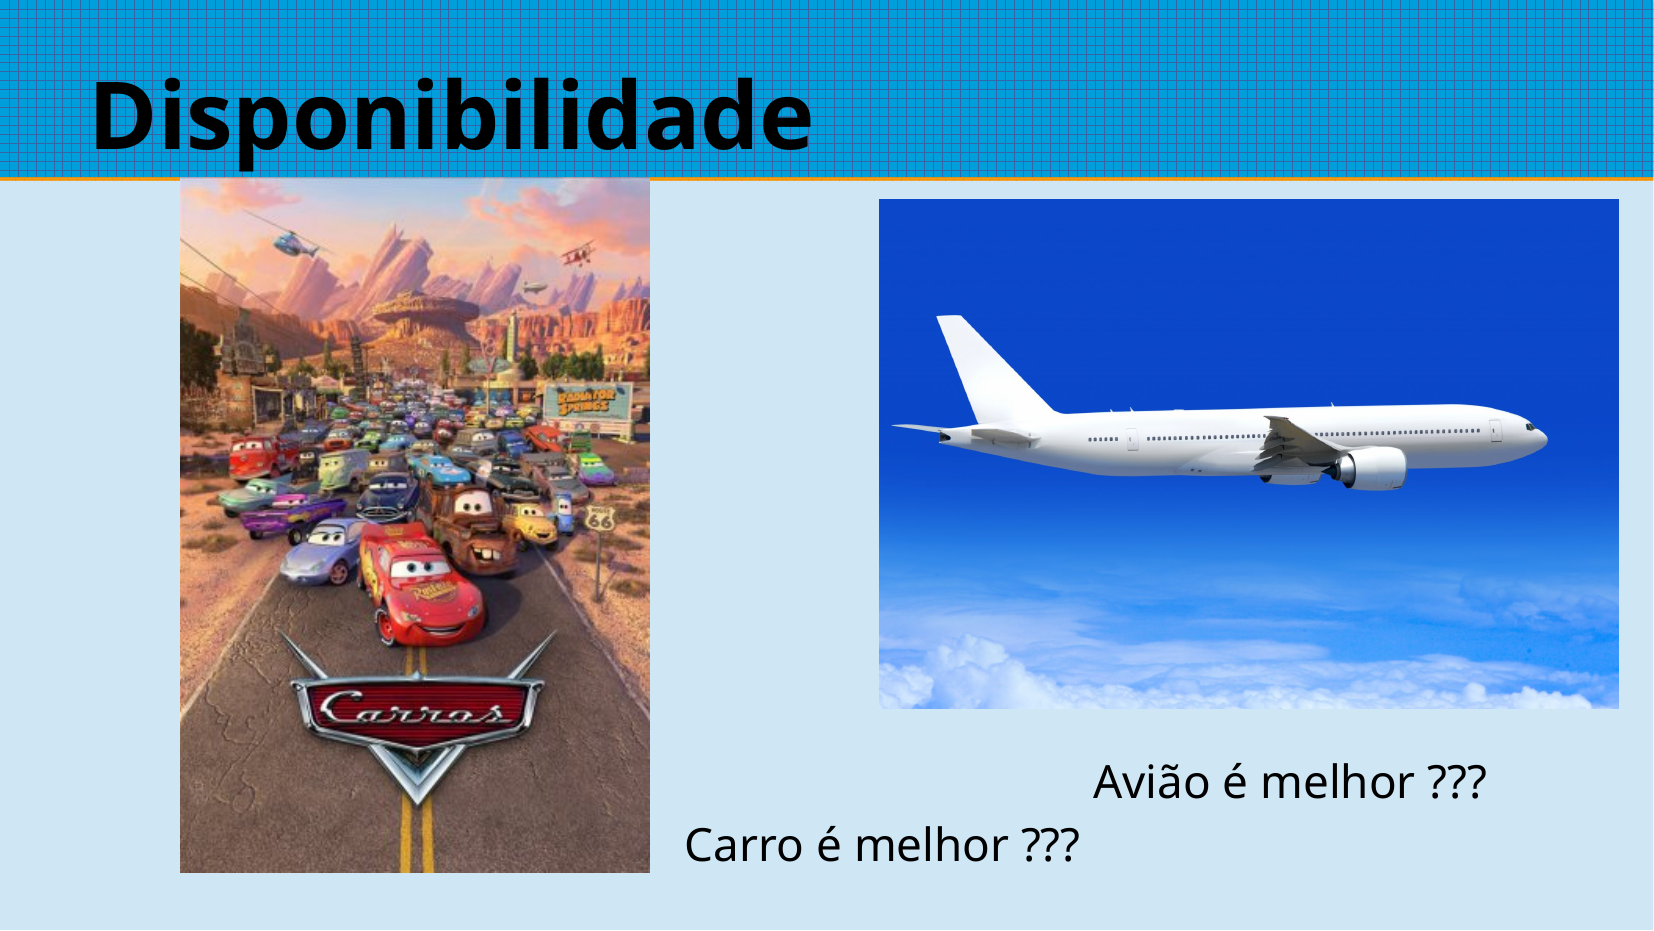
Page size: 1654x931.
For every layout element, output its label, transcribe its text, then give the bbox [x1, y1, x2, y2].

title Disponibilidade [88, 14, 1565, 178]
picture [879, 199, 1619, 709]
text_box Avião é melhor ??? Carro é melhor ??? [679, 738, 1625, 886]
picture [180, 178, 650, 873]
